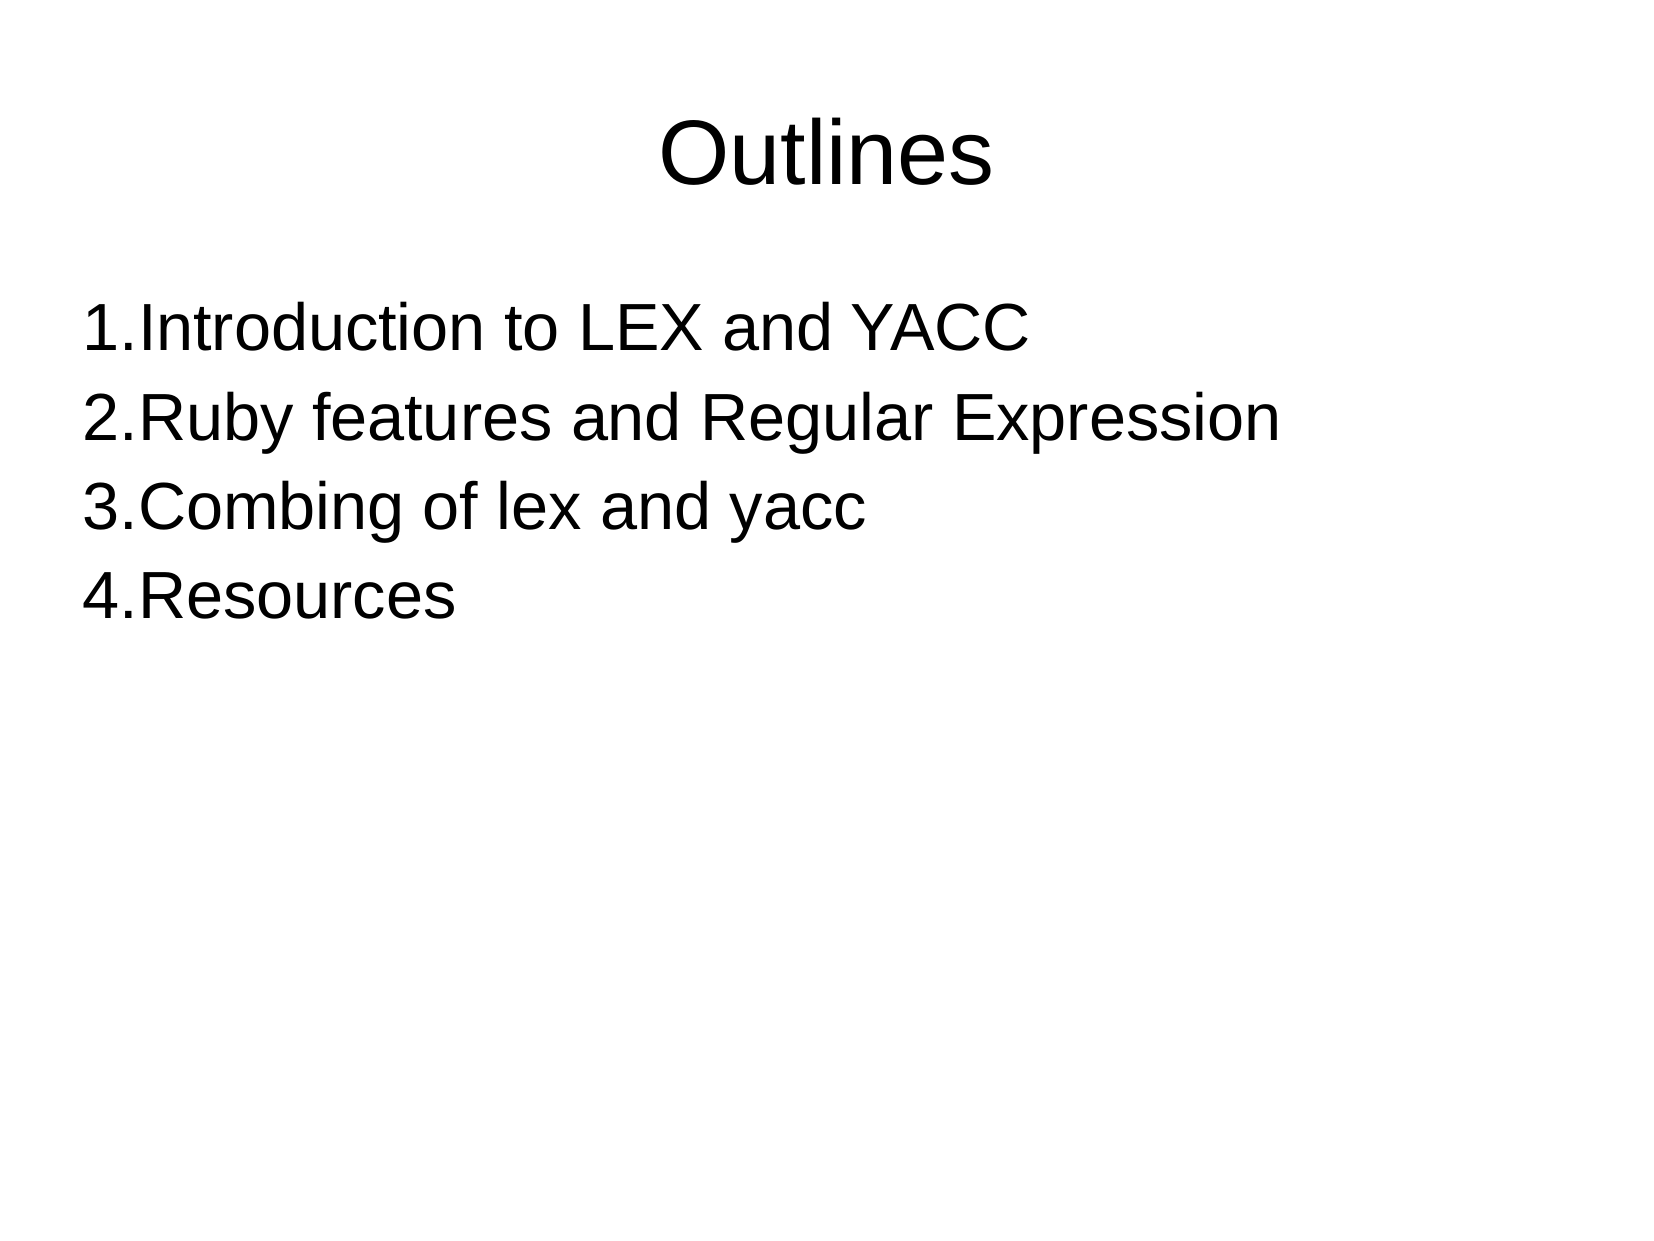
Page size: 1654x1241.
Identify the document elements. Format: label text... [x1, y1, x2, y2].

title Outlines [82, 49, 1571, 257]
list 1.Introduction to LEX and YACC 2.Ruby features and Regular Expression 3.Combing of lex and yacc 4.Resources [82, 290, 1538, 1010]
